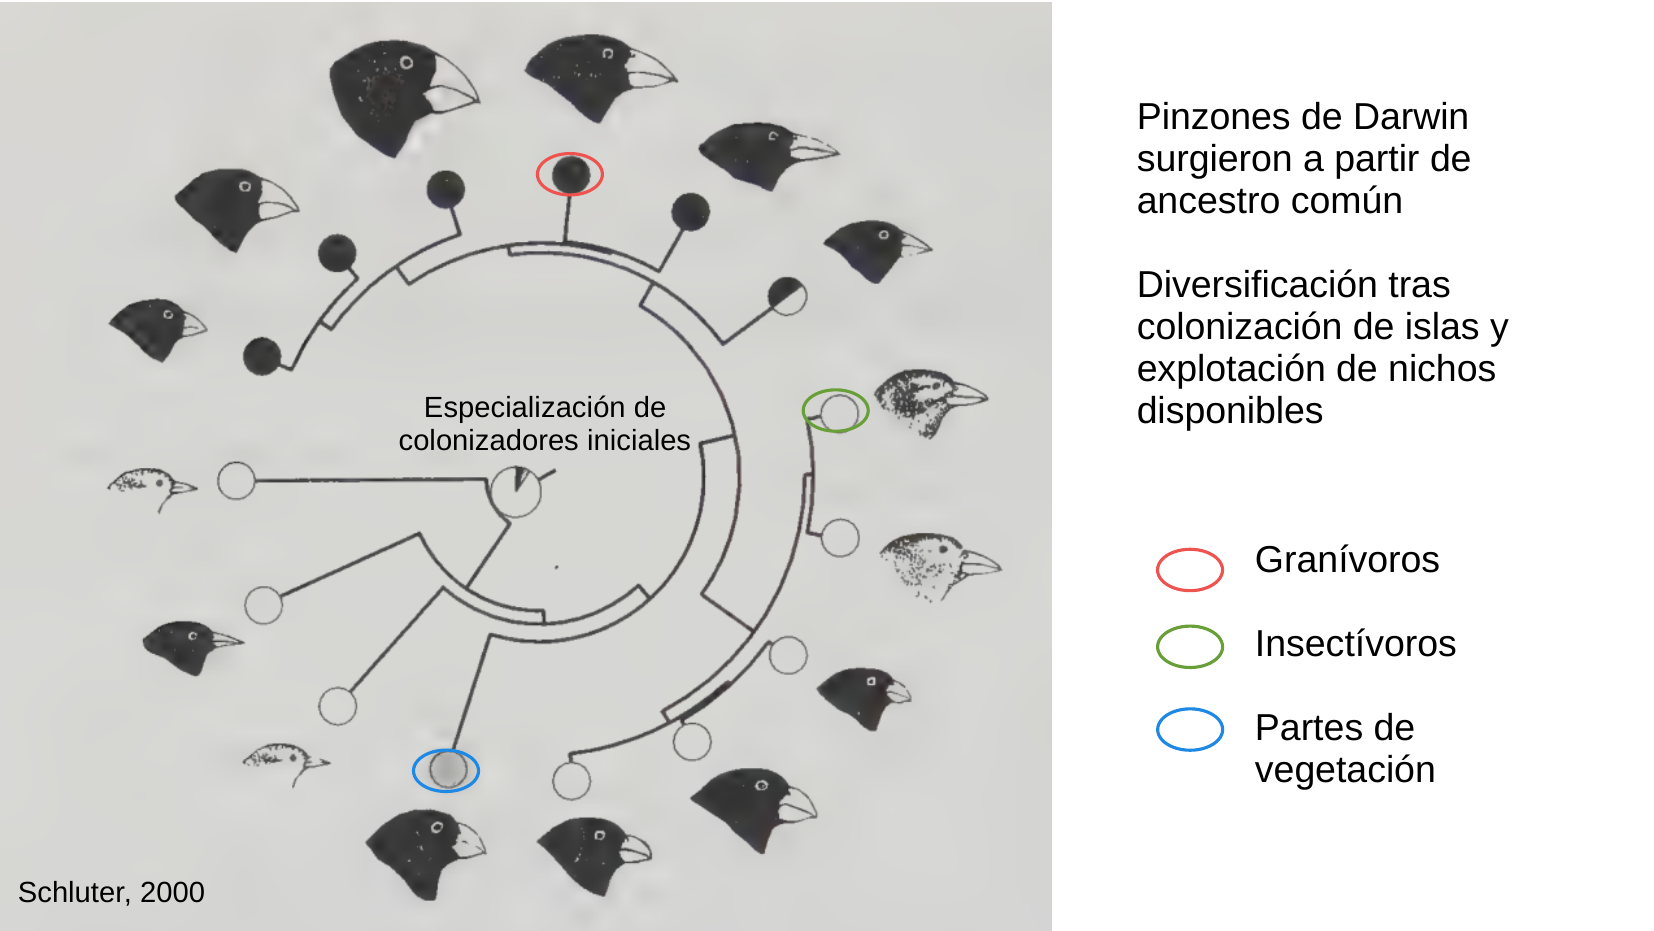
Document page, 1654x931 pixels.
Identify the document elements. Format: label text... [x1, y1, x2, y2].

text_box Granívoros Insectívoros Partes de vegetación [1240, 531, 1506, 799]
text_box Especialización de colonizadores iniciales [383, 383, 709, 465]
picture [0, 2, 1052, 931]
text_box Schluter, 2000 [3, 868, 221, 916]
text_box Pinzones de Darwin surgieron a partir de ancestro común Diversificación tras colonización de islas y explotación de nichos disponibles [1122, 88, 1595, 440]
